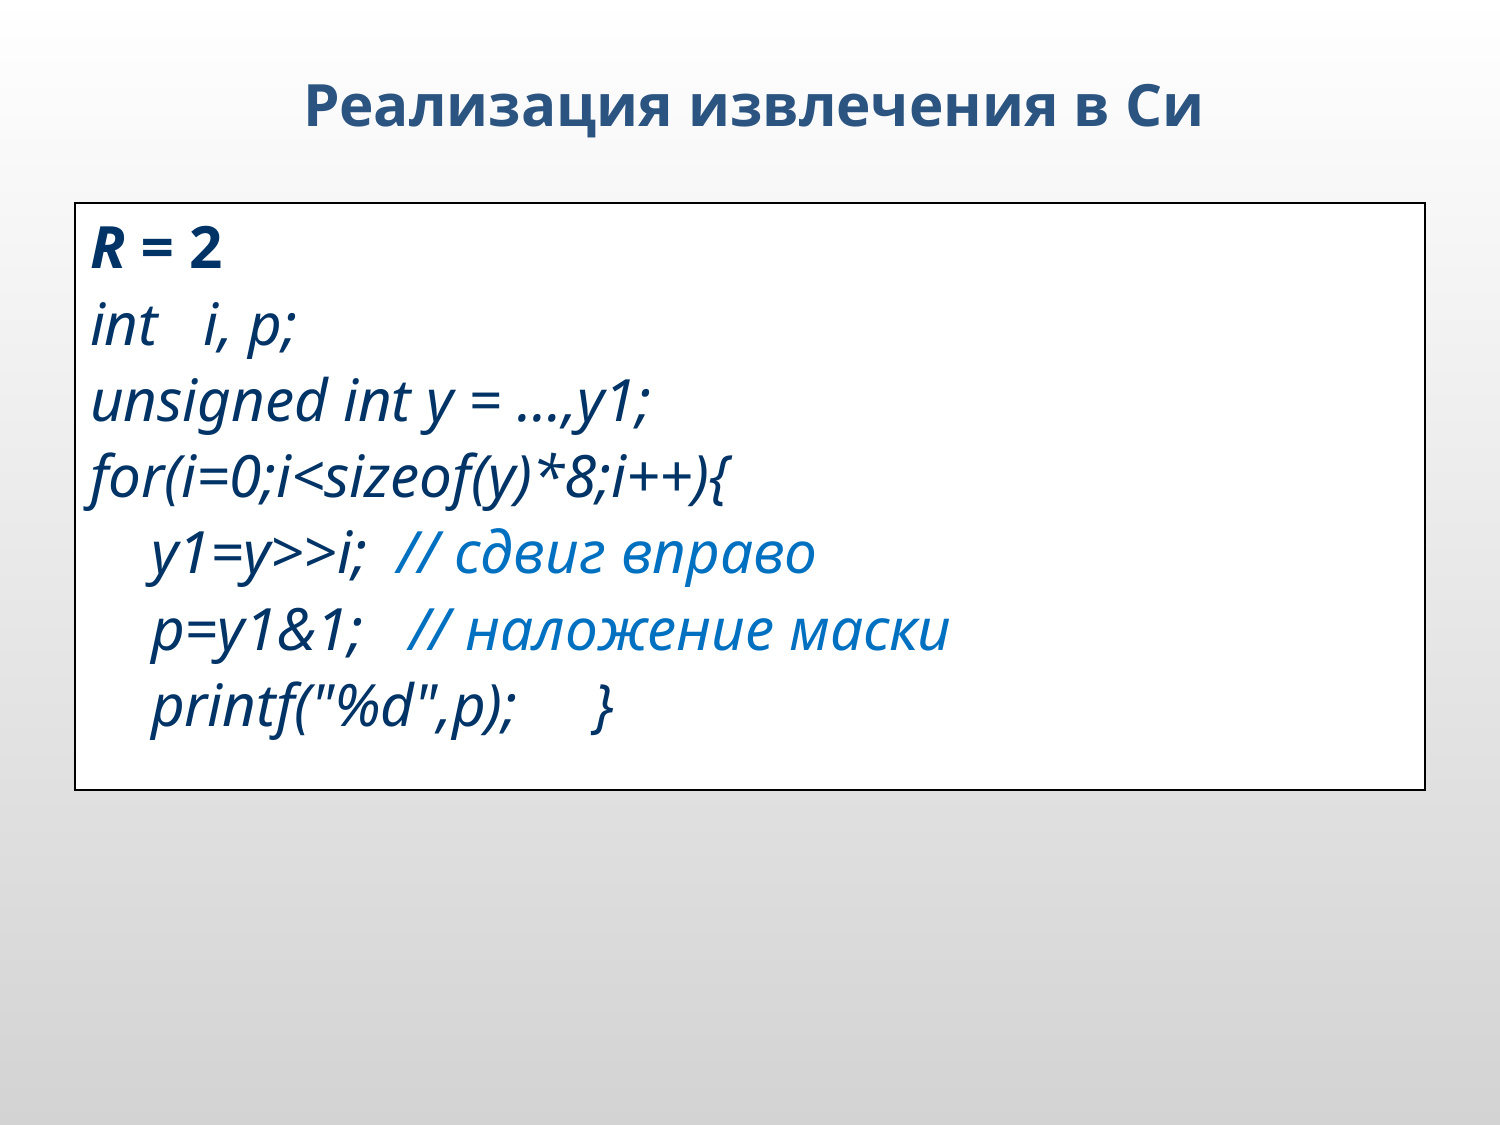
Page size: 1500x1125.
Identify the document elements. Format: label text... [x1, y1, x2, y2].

text_box Реализация извлечения в Си [79, 65, 1430, 141]
list R = 2 int i, p; unsigned int y = …,y1; for(i=0;i<sizeof(y)*8;i++){ y1=y>>i; // сдвиг вправо p=y1&1; // наложение маски printf("%d",p); } [75, 203, 1425, 791]
